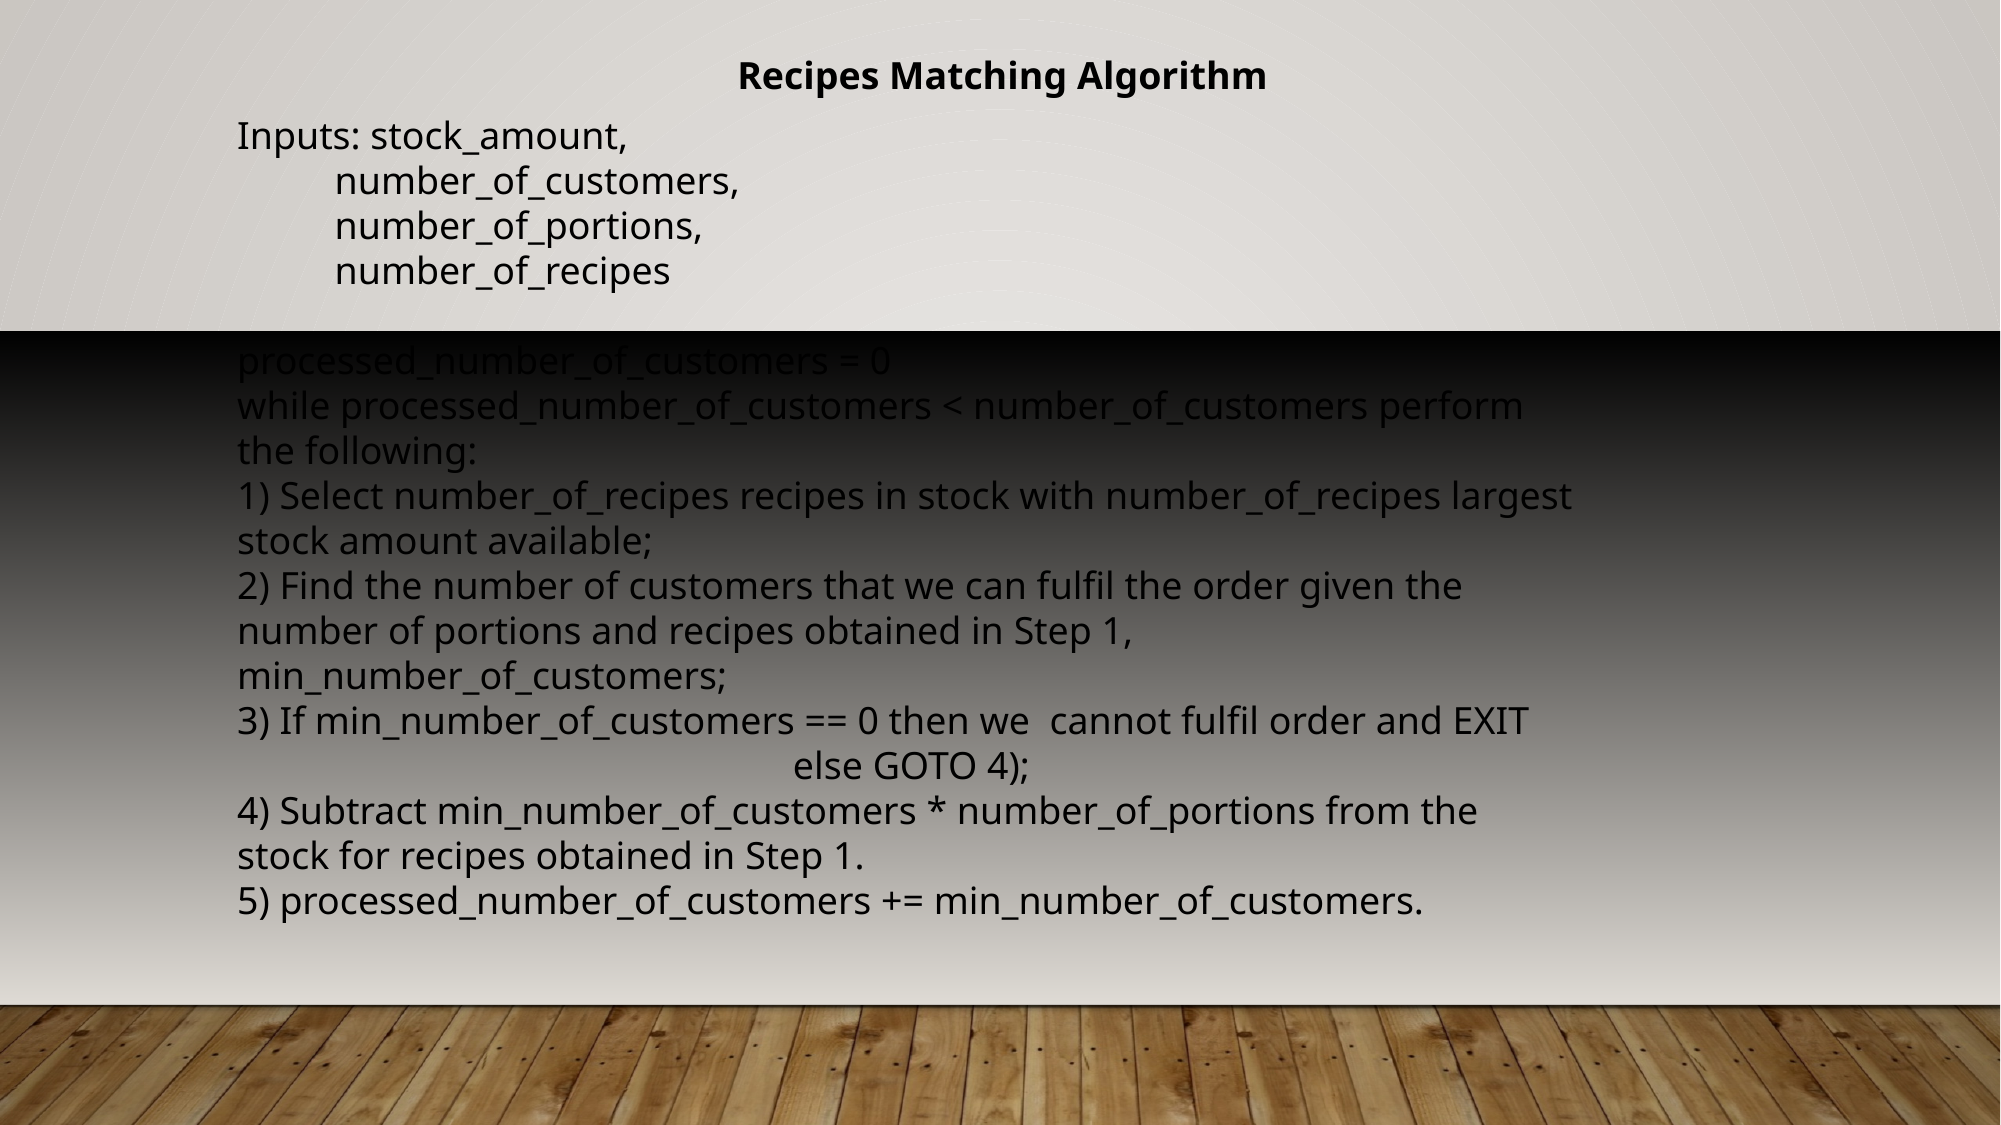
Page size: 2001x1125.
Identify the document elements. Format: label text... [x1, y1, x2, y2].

text_box Inputs: stock_amount, number_of_customers, number_of_portions, number_of_recipes processed_number_of_customers = 0 while processed_number_of_customers < number_of_customers perform the following: 1) Select number_of_recipes recipes in stock with number_of_recipes largest stock amount available; 2) Find the number of customers that we can fulfil the order given the number of portions and recipes obtained in Step 1, min_number_of_customers; 3) If min_number_of_customers == 0 then we cannot fulfil order and EXIT else GOTO 4); 4) Subtract min_number_of_customers * number_of_portions from the stock for recipes obtained in Step 1. 5) processed_number_of_customers += min_number_of_customers. [222, 104, 1593, 893]
text_box Recipes Matching Algorithm [2, 44, 2000, 105]
